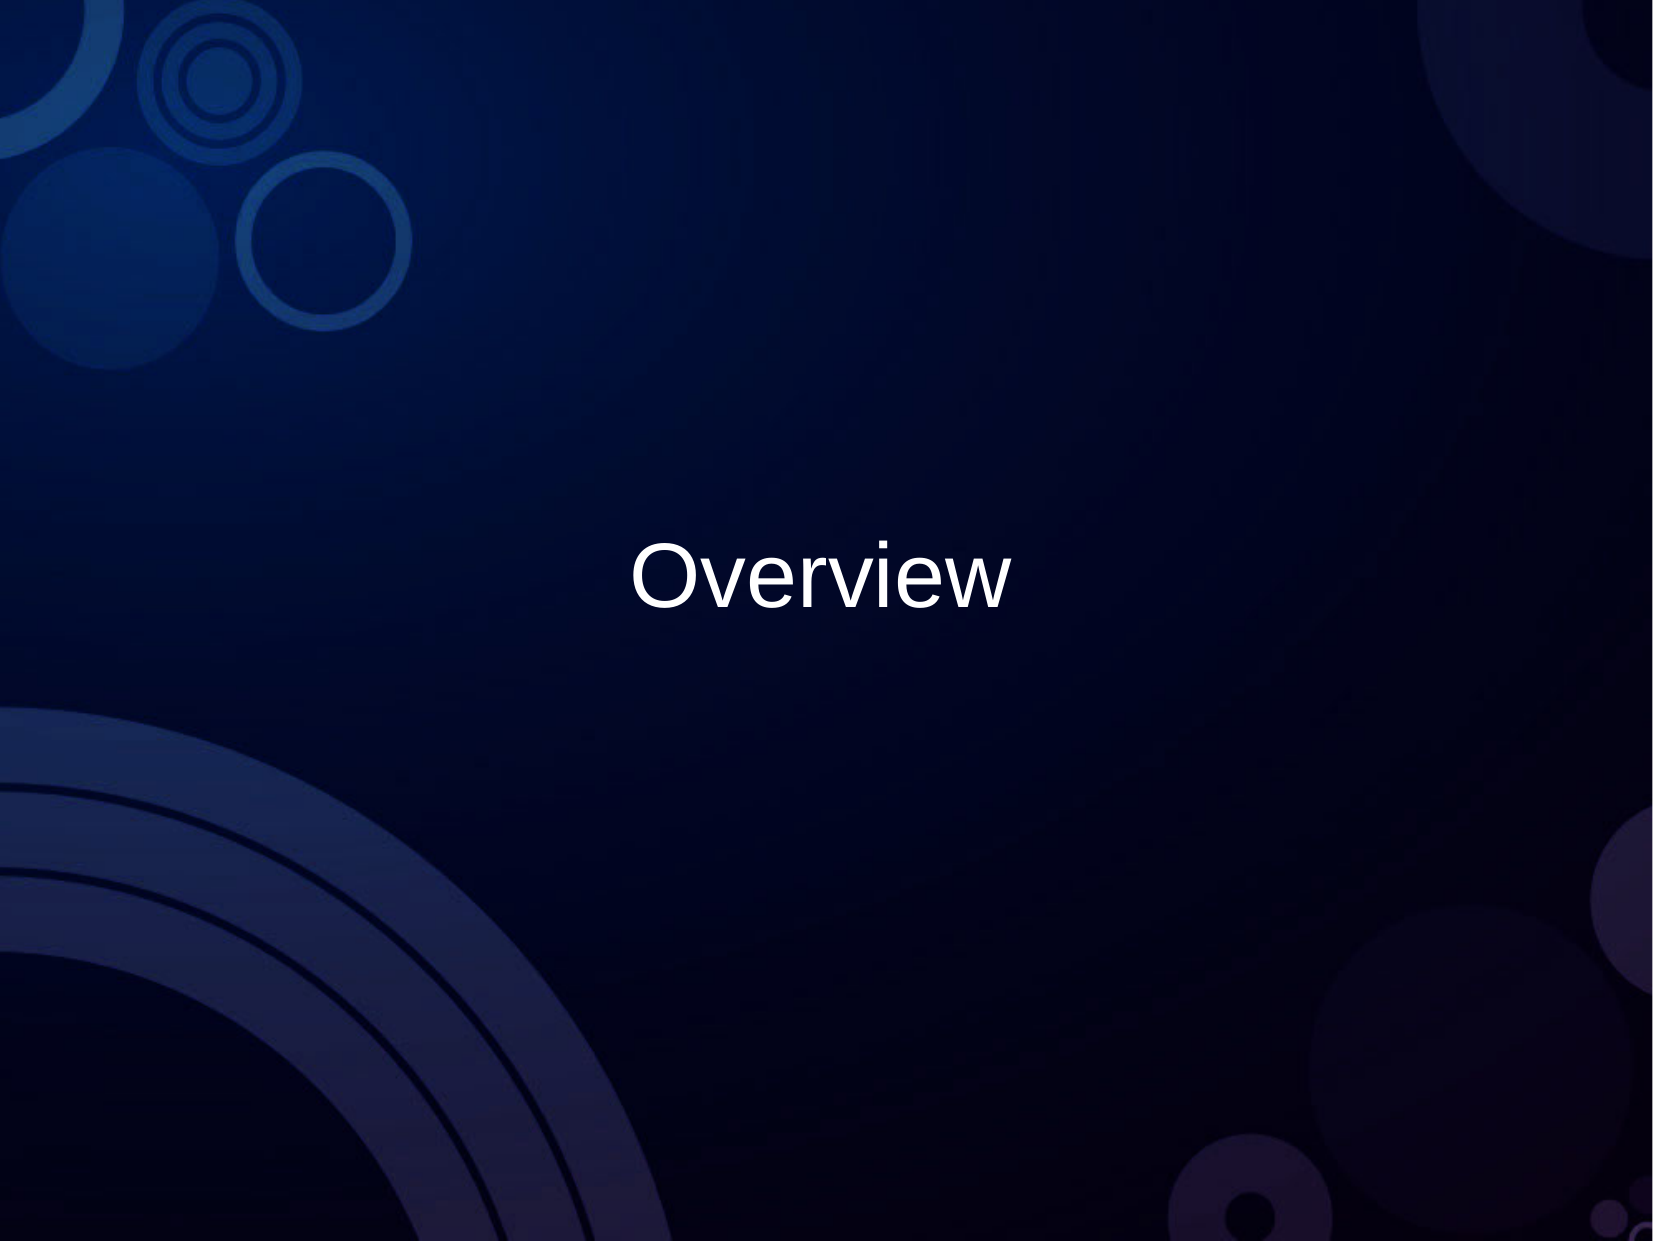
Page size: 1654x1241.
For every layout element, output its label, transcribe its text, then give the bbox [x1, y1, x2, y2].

title Overview [76, 472, 1565, 680]
picture [0, 0, 1653, 1241]
